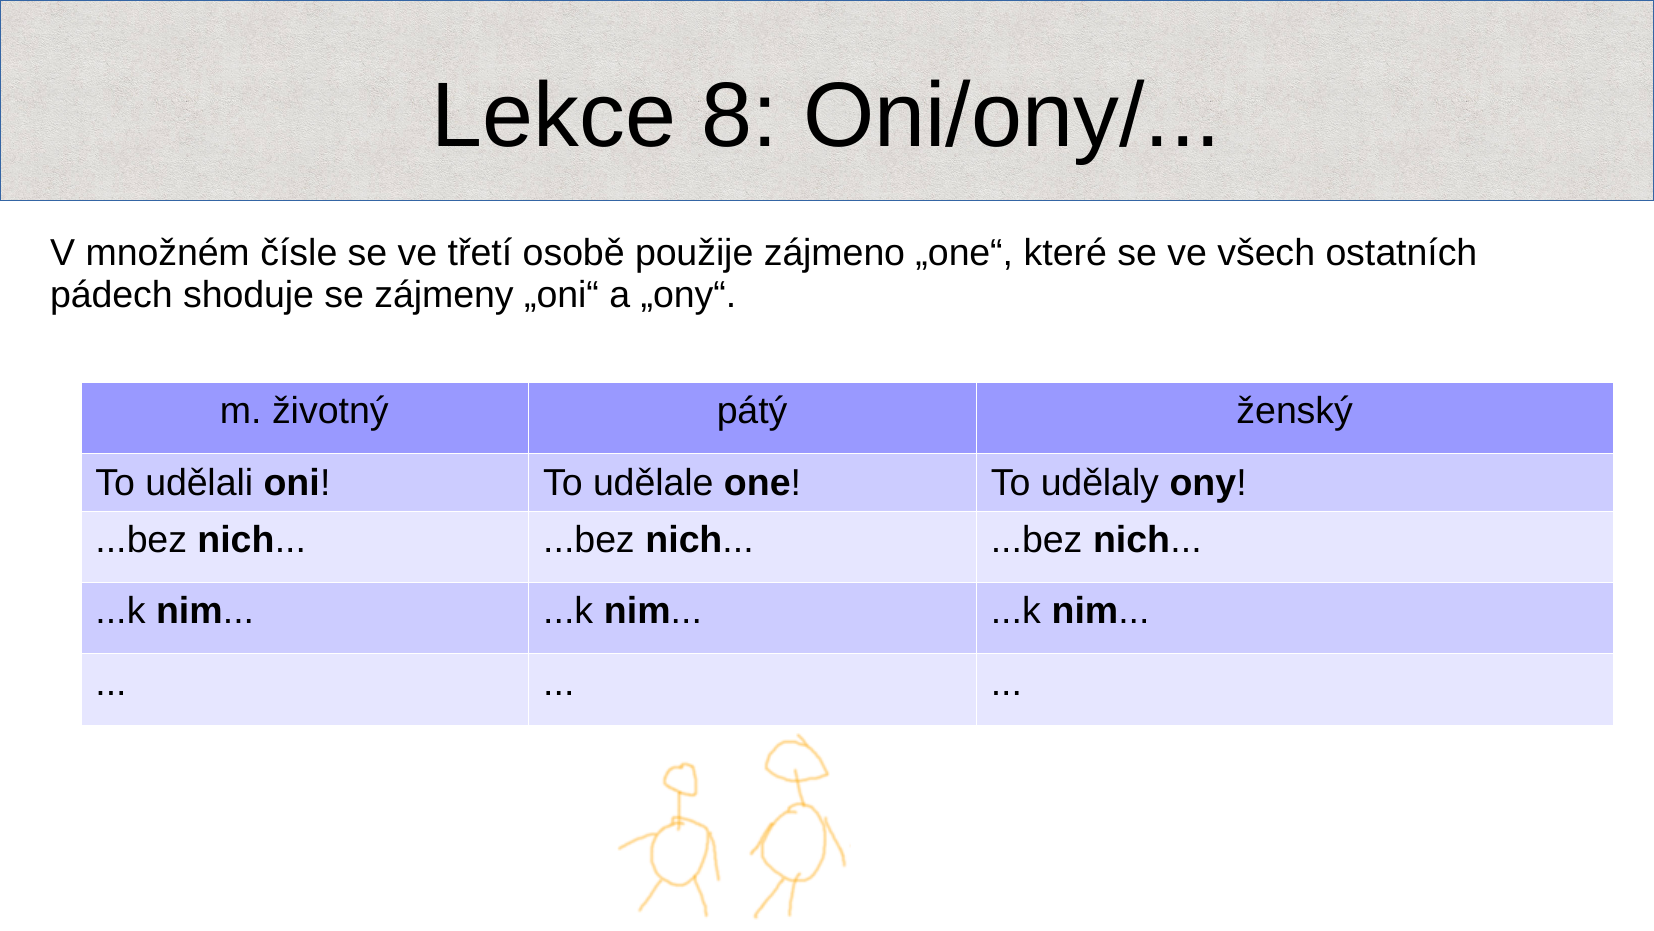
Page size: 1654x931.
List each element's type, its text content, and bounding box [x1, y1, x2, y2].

table_cell ... [529, 654, 976, 725]
table_header ženský [977, 383, 1613, 453]
table_header m. životný [82, 383, 528, 453]
title Lekce 8: Oni/ony/... [82, 37, 1571, 193]
table_cell ...bez nich... [529, 512, 976, 582]
picture [1, 1, 1653, 200]
picture [617, 732, 851, 920]
table_cell ... [977, 654, 1613, 725]
table_cell To udělali oni! [82, 454, 528, 511]
table_header pátý [529, 383, 976, 453]
table_cell ...k nim... [977, 583, 1613, 653]
table_cell ... [82, 654, 528, 725]
table_cell ...bez nich... [82, 512, 528, 582]
table_cell To udělale one! [529, 454, 976, 511]
text_box V množném čísle se ve třetí osobě použije zájmeno „one“, které se ve všech ostatních pádech shoduje se zájmeny „oni“ a „ony“. [35, 224, 1619, 366]
table_cell To udělaly ony! [977, 454, 1613, 511]
table_cell ...bez nich... [977, 512, 1613, 582]
table_cell ...k nim... [529, 583, 976, 653]
table_cell ...k nim... [82, 583, 528, 653]
